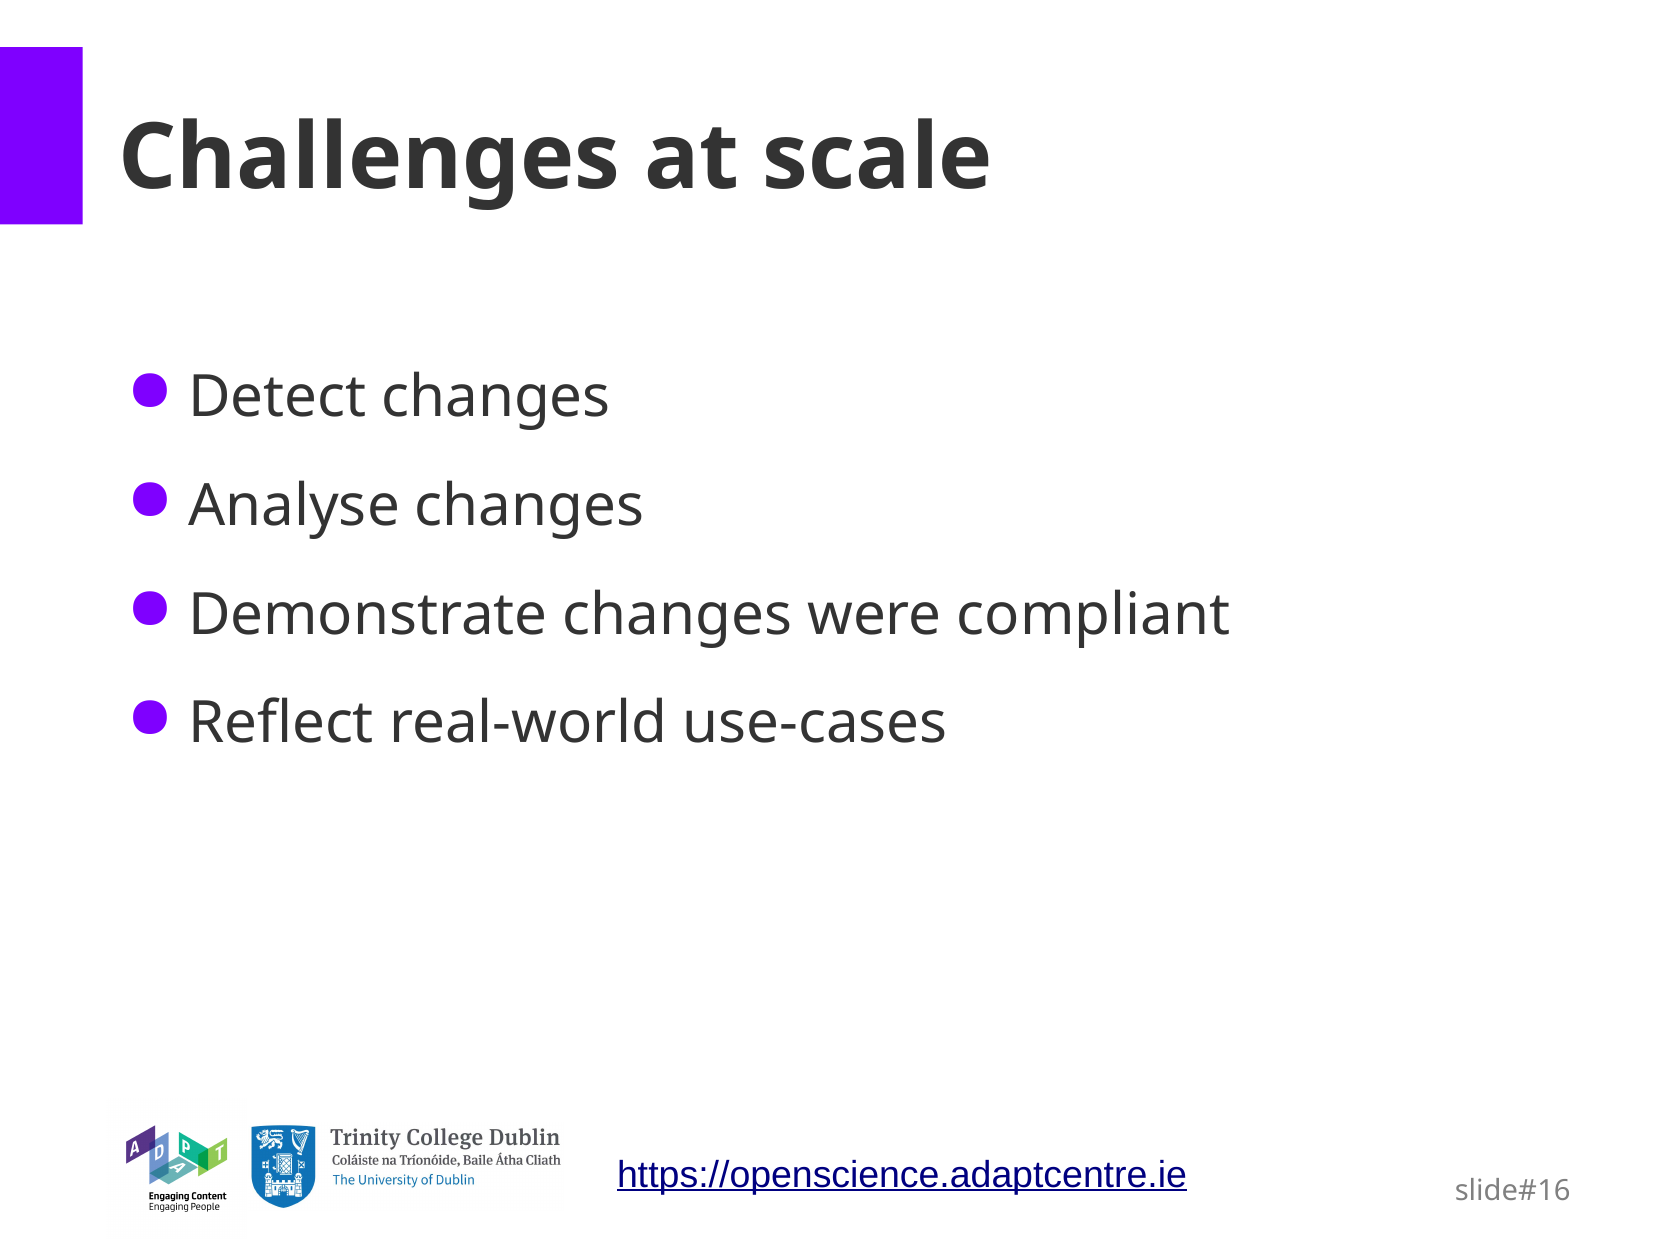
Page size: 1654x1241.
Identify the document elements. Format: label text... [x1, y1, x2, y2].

list Detect changes Analyse changes Demonstrate changes were compliant Reflect real-world use-cases [118, 354, 1536, 1074]
picture [248, 1122, 564, 1211]
picture [106, 1098, 247, 1239]
title Challenges at scale [118, 49, 1571, 257]
